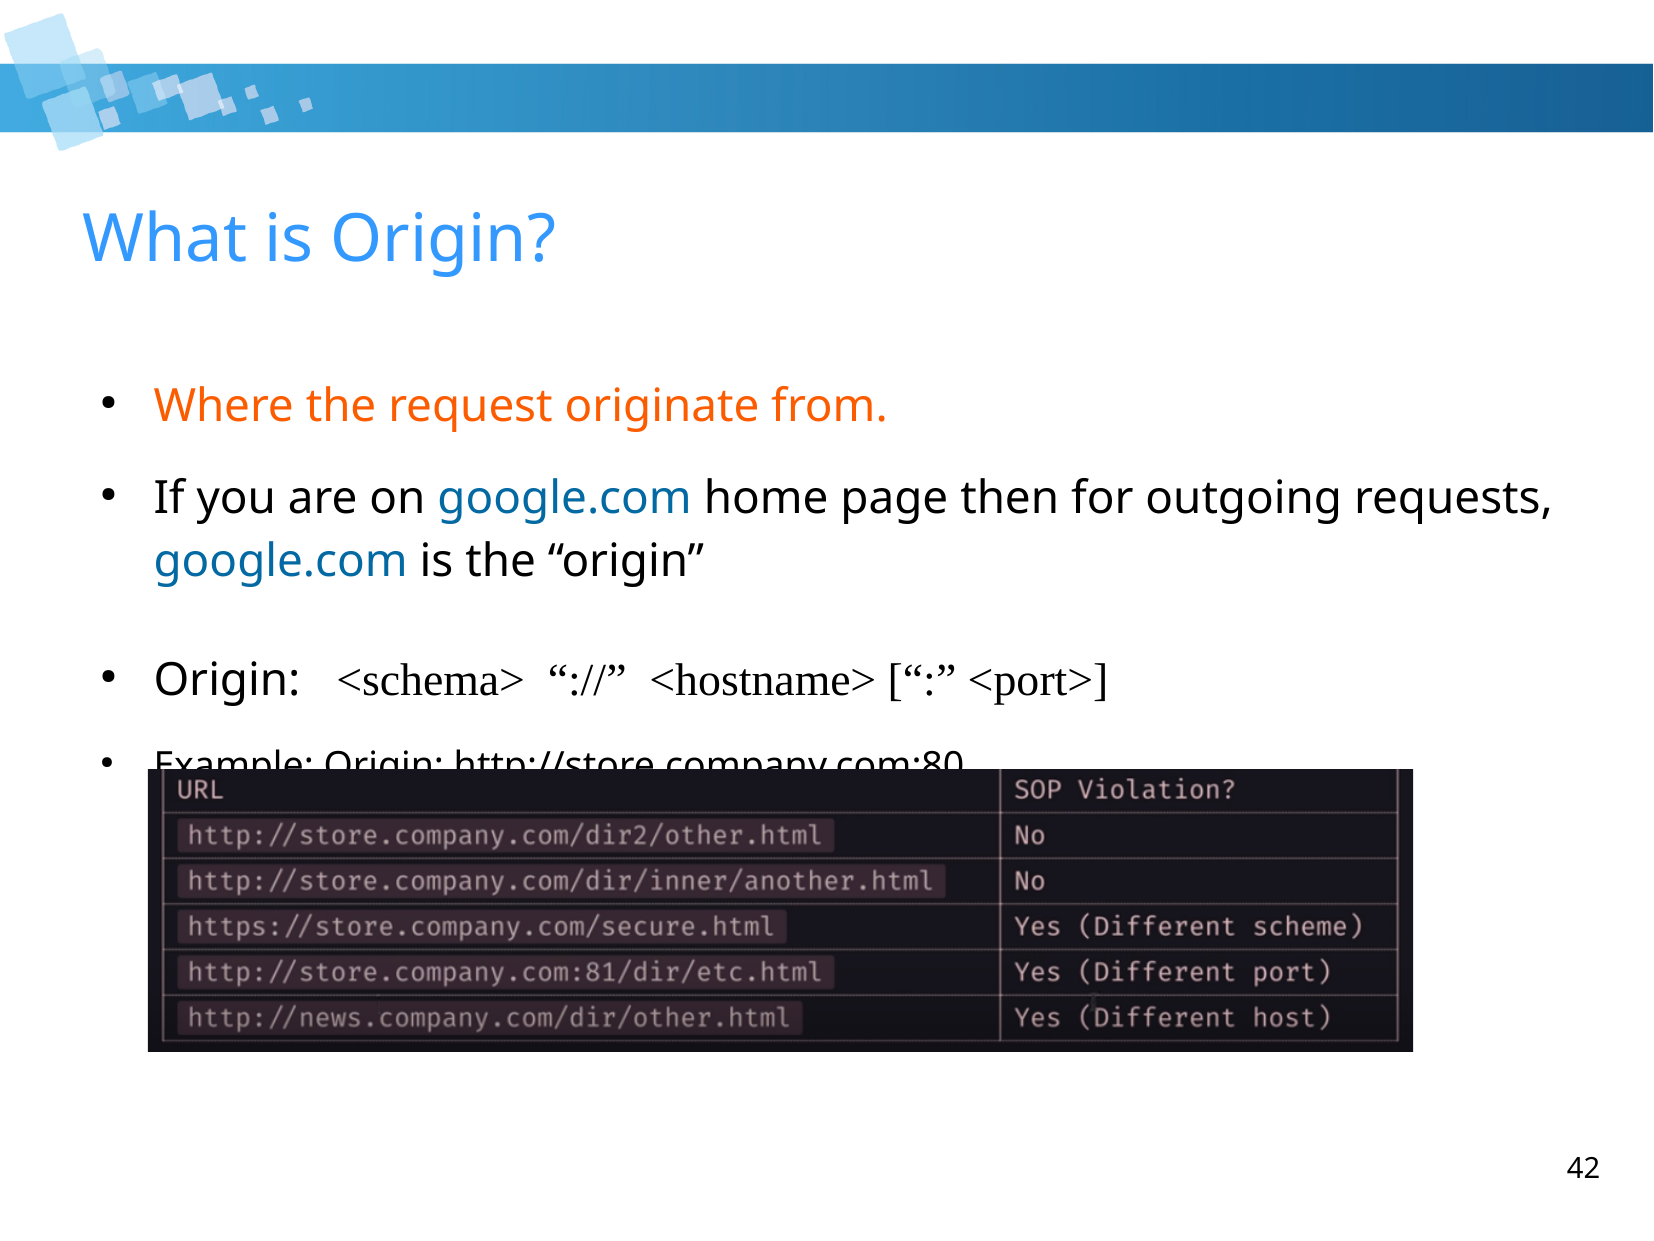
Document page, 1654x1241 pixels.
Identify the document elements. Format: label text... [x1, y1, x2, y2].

title What is Origin? [82, 131, 1571, 340]
list Where the request originate from. If you are on google.com home page then for outgoing requests, google.com is the “origin” Origin: <schema> “://” <hostname> [“:” <port>] Example: Origin: http://store.company.com:80 [82, 372, 1571, 1093]
picture [0, 0, 1653, 1238]
